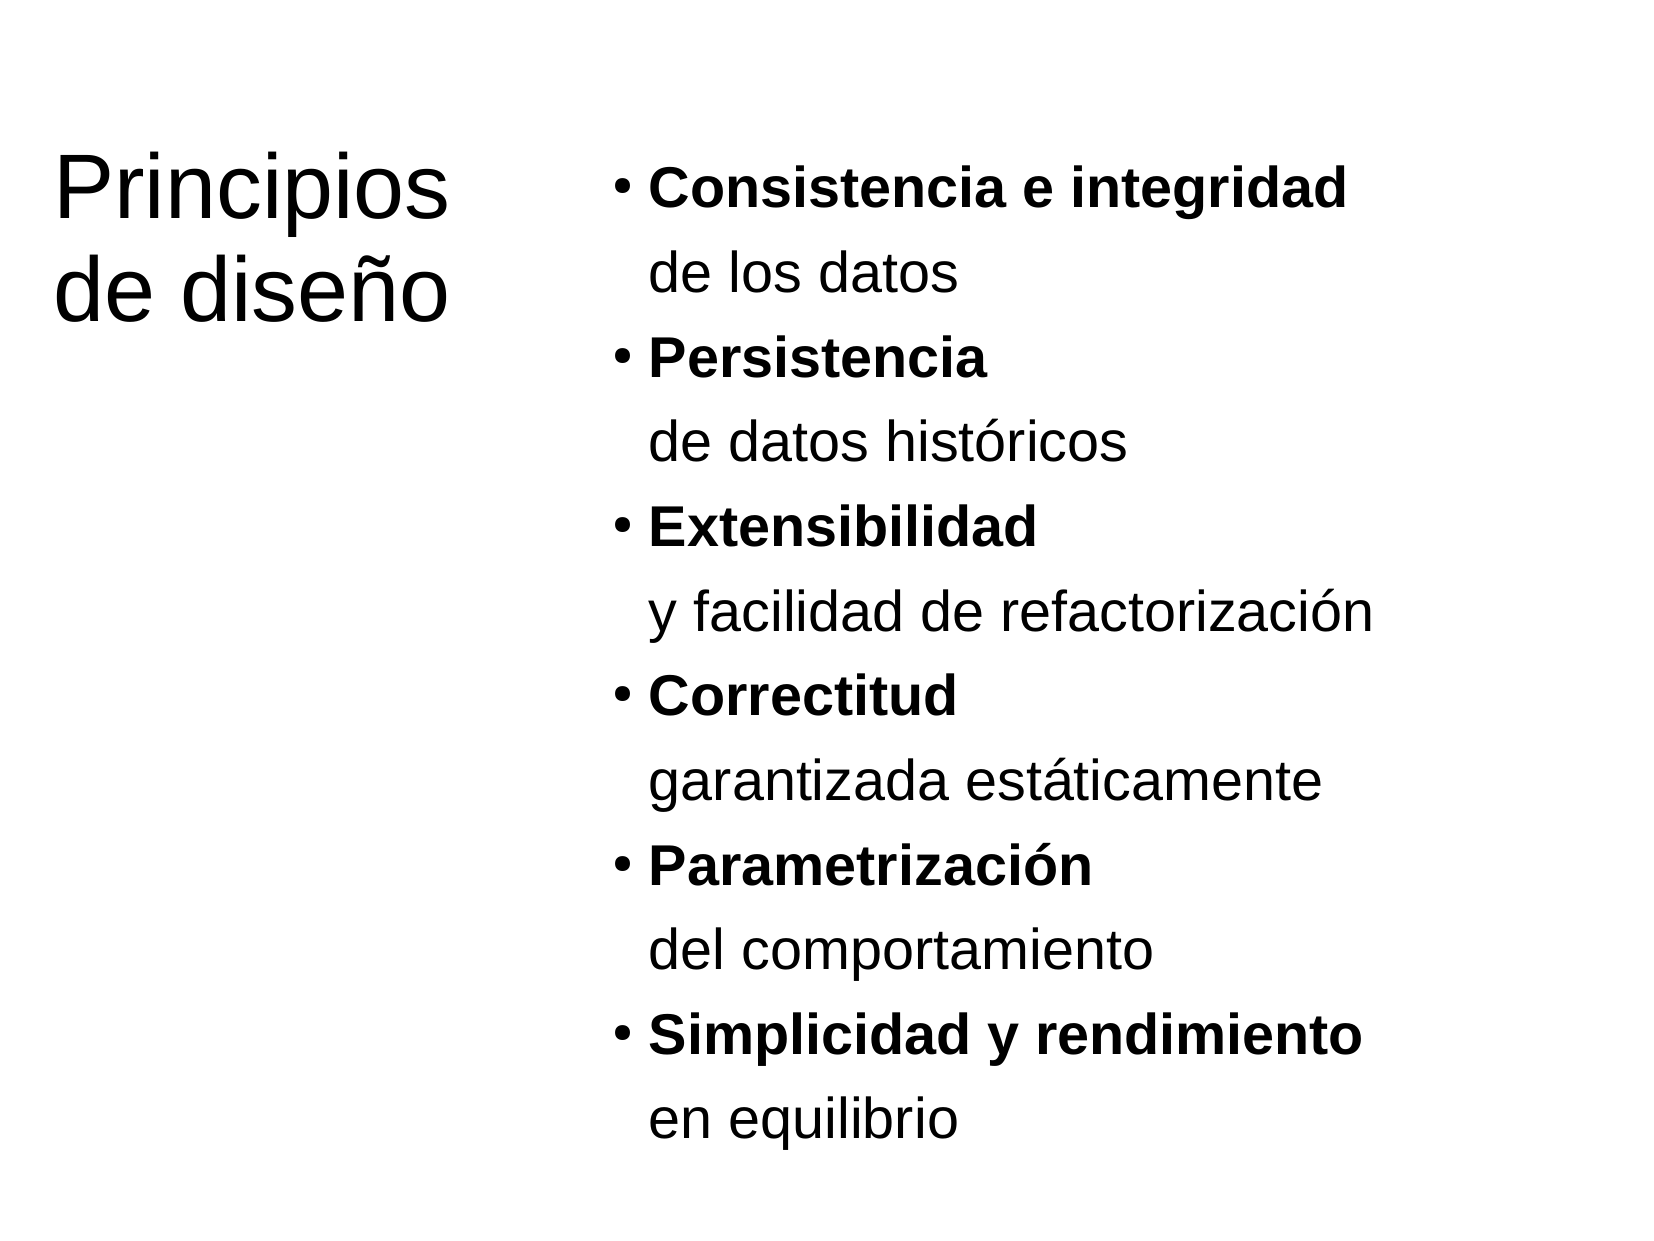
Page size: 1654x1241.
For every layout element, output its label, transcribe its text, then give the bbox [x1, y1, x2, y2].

list Consistencia e integridad de los datos Persistencia de datos históricos Extensibilidad y facilidad de refactorización Correctitud garantizada estáticamente Parametrización del comportamiento Simplicidad y rendimiento en equilibrio [600, 155, 1501, 1155]
title Principios de diseño [53, 125, 519, 351]
